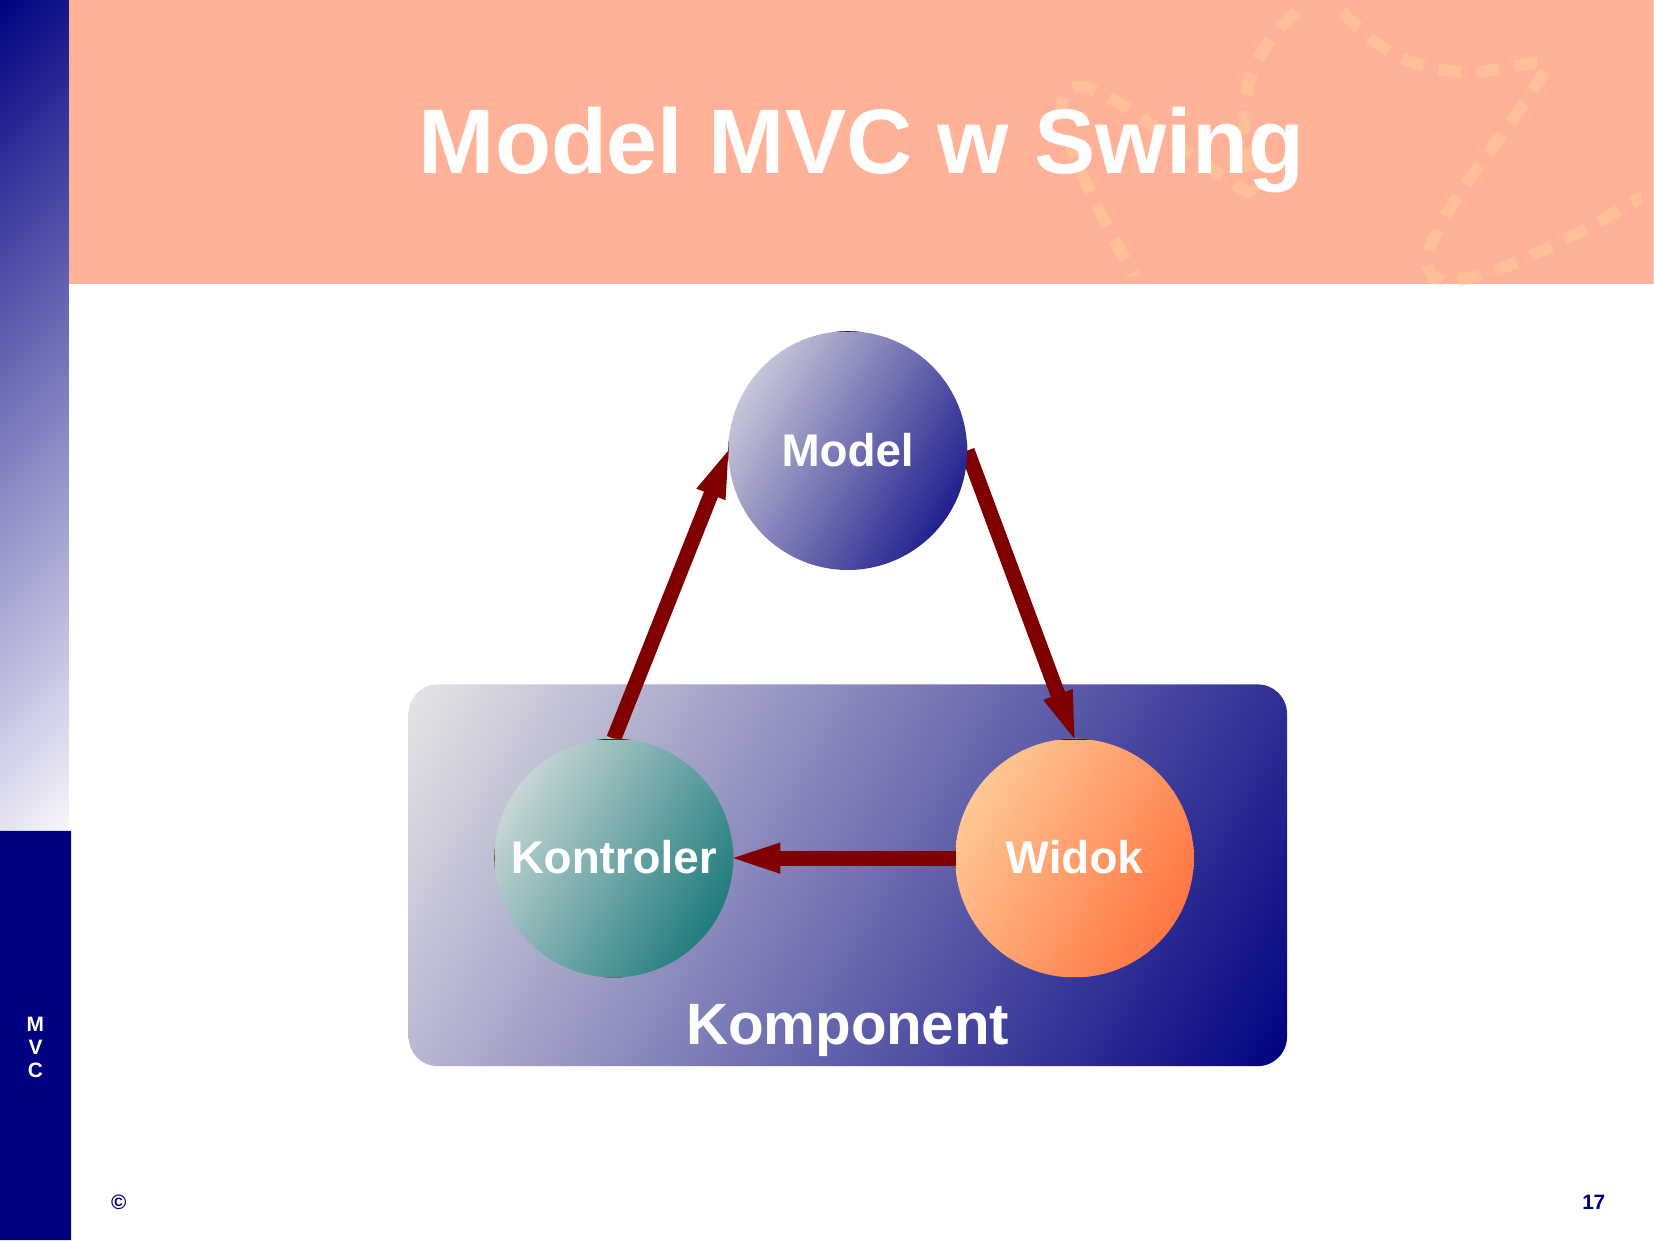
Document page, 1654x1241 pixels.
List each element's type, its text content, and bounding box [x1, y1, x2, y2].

text_box Kontroler [494, 738, 734, 978]
text_box Widok [955, 738, 1194, 978]
text_box M V C [0, 830, 71, 1241]
title Model MVC w Swing [70, 37, 1654, 246]
text_box Komponent [408, 684, 1288, 1067]
text_box Komponent [623, 684, 1073, 857]
text_box Model [728, 331, 968, 571]
